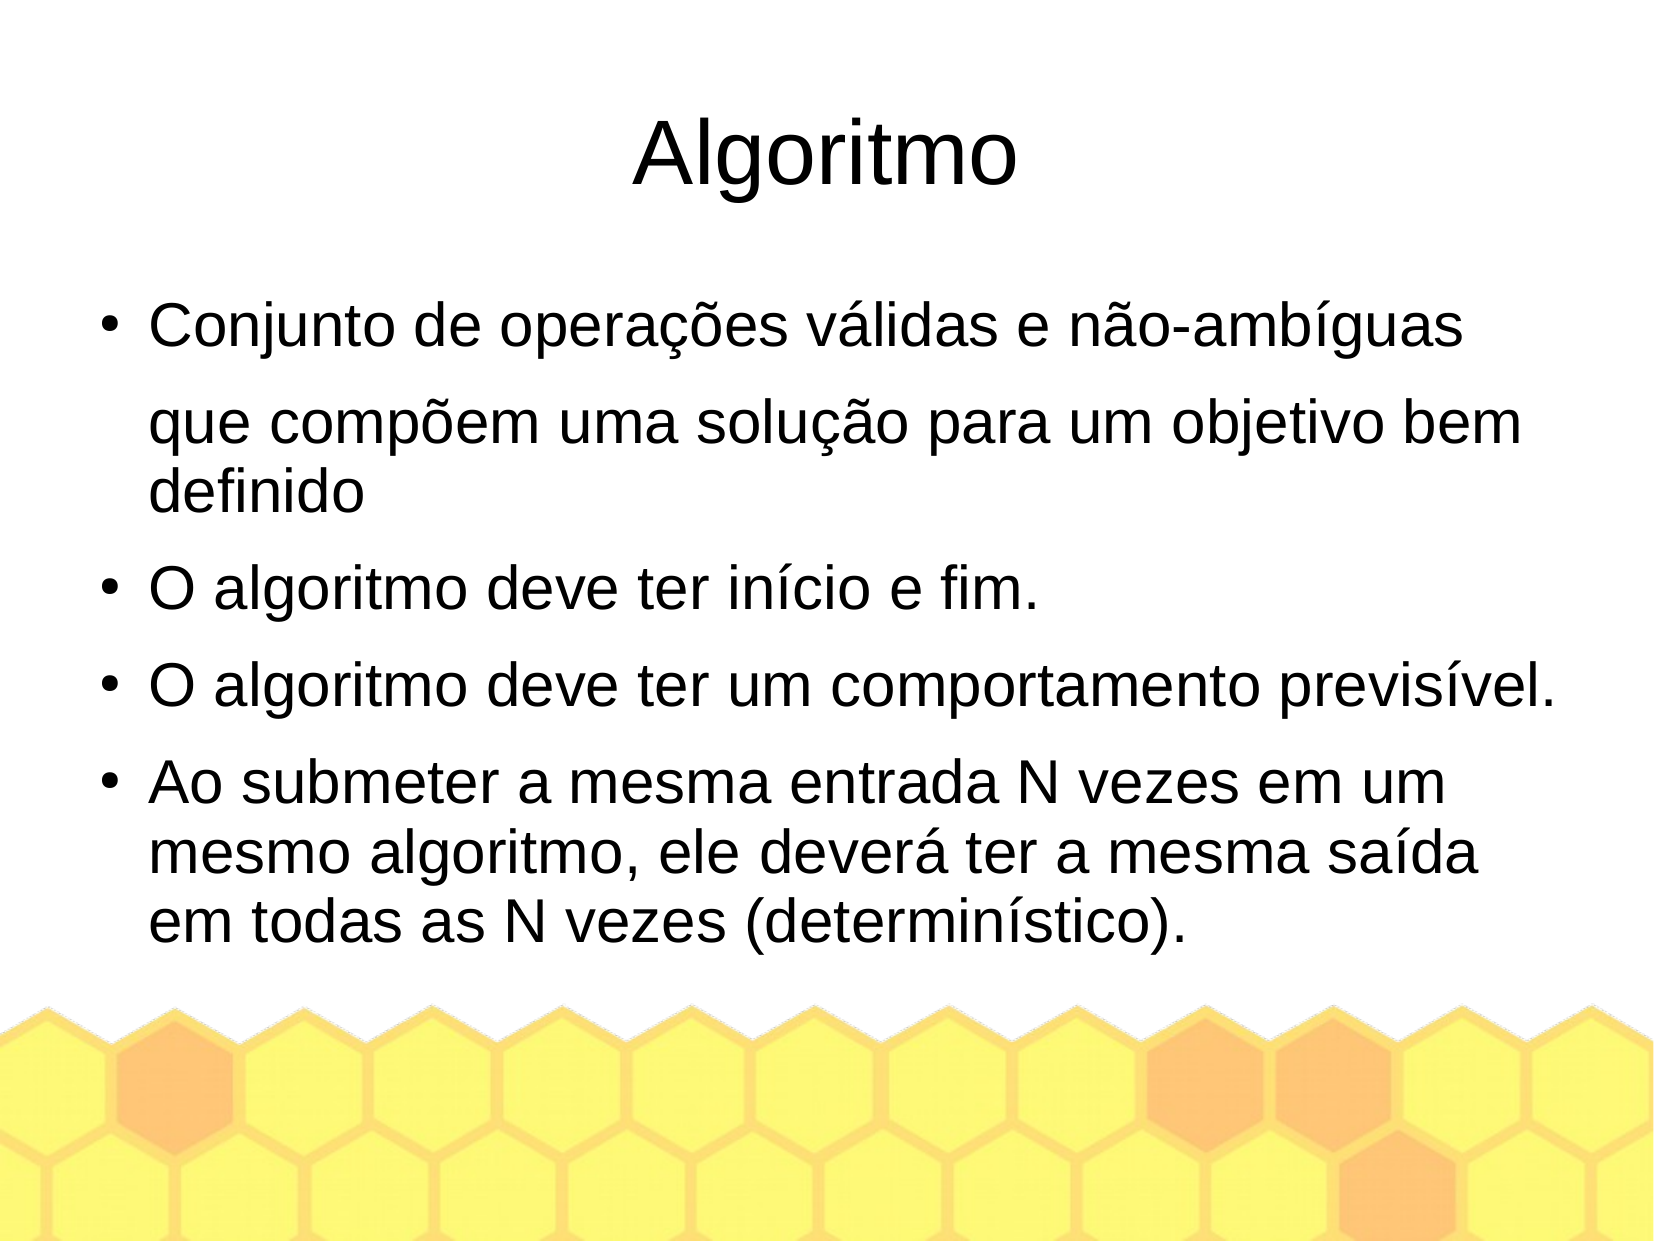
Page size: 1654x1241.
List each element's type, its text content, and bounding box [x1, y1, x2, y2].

list Conjunto de operações válidas e não-ambíguas que compõem uma solução para um objetivo bem definido O algoritmo deve ter início e fim. O algoritmo deve ter um comportamento previsível. Ao submeter a mesma entrada N vezes em um mesmo algoritmo, ele deverá ter a mesma saída em todas as N vezes (determinístico). [82, 290, 1571, 1010]
picture [0, 1001, 1654, 1241]
title Algoritmo [82, 49, 1571, 257]
